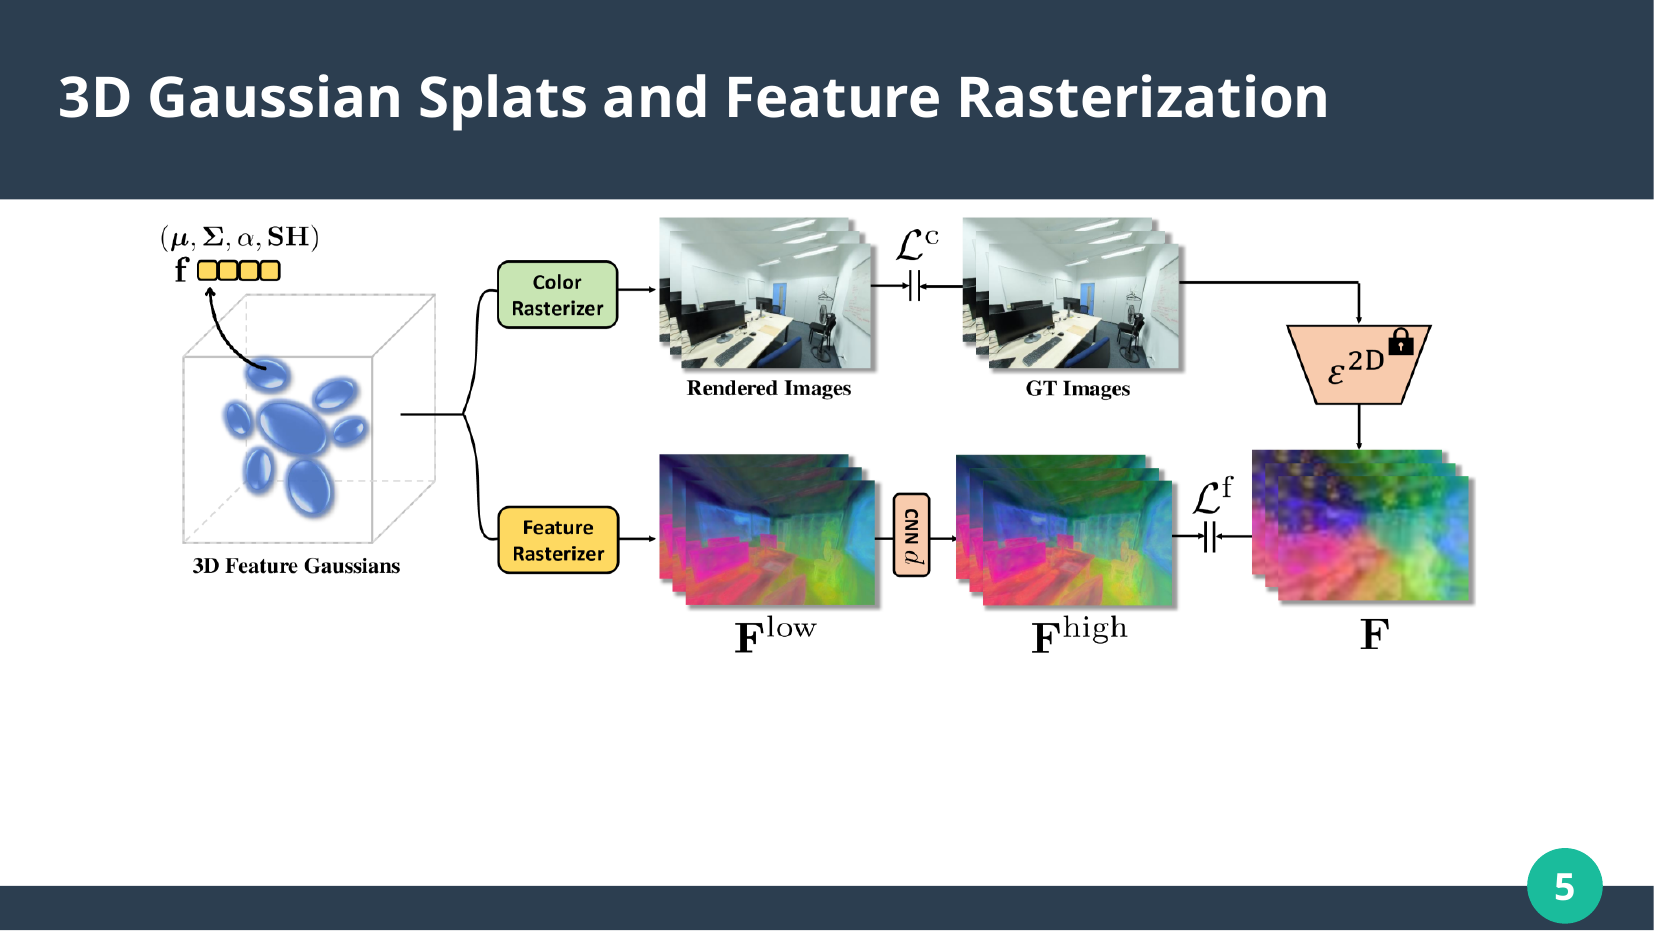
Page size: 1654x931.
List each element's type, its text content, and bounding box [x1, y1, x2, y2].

picture [147, 203, 1477, 685]
title 3D Gaussian Splats and Feature Rasterization [59, 37, 1595, 155]
